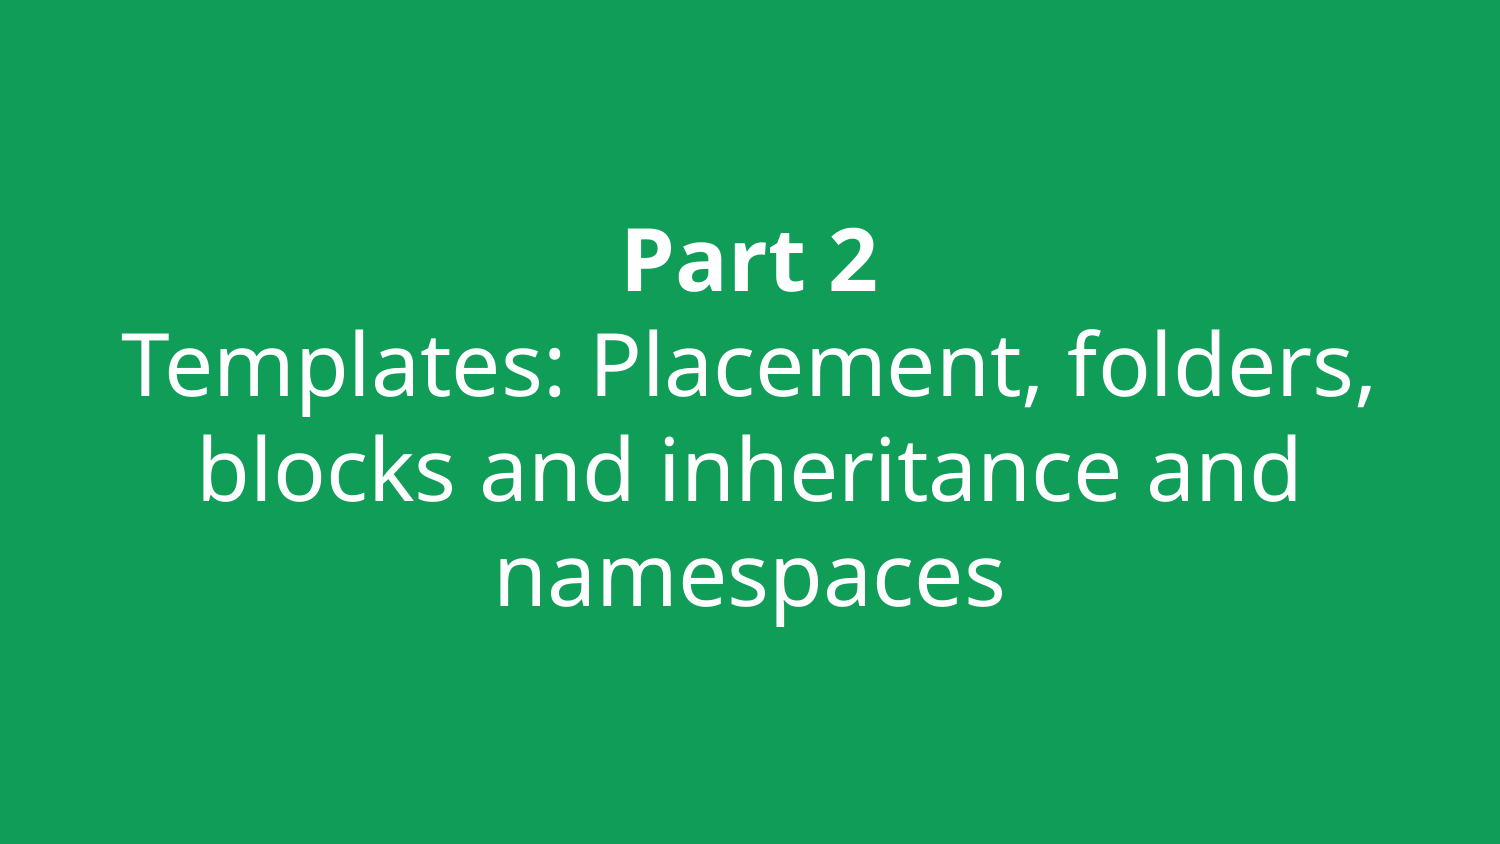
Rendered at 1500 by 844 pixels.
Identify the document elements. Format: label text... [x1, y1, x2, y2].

title Part 2 Templates: Placement, folders, blocks and inheritance and namespaces [75, 58, 1425, 771]
